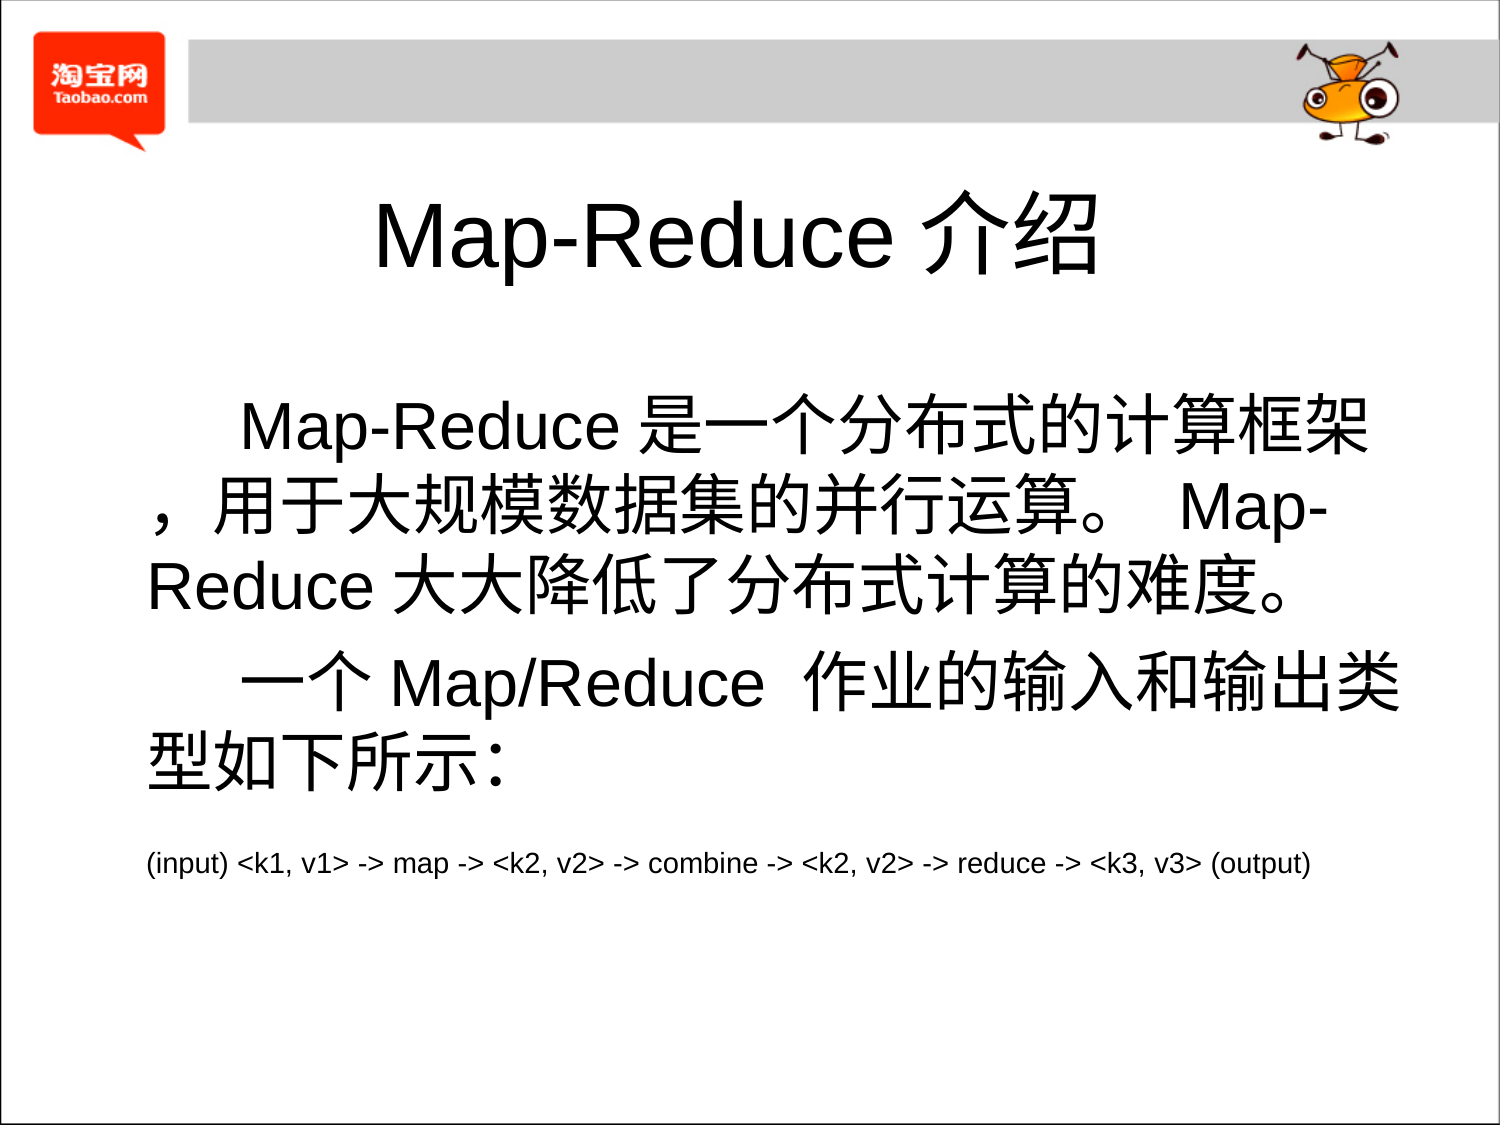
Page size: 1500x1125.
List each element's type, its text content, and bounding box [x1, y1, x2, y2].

picture [0, 0, 1500, 1125]
title Map-Reduce介绍 [62, 137, 1413, 325]
list Map-Reduce是一个分布式的计算框架，用于大规模数据集的并行运算。 Map-Reduce大大降低了分布式计算的难度。 一个Map/Reduce 作业的输入和输出类型如下所示： (input) <k1, v1> -> map -> <k2, v2> -> combine -> <k2, v2> -> reduce -> <k3, v3> (output) [75, 374, 1426, 1005]
